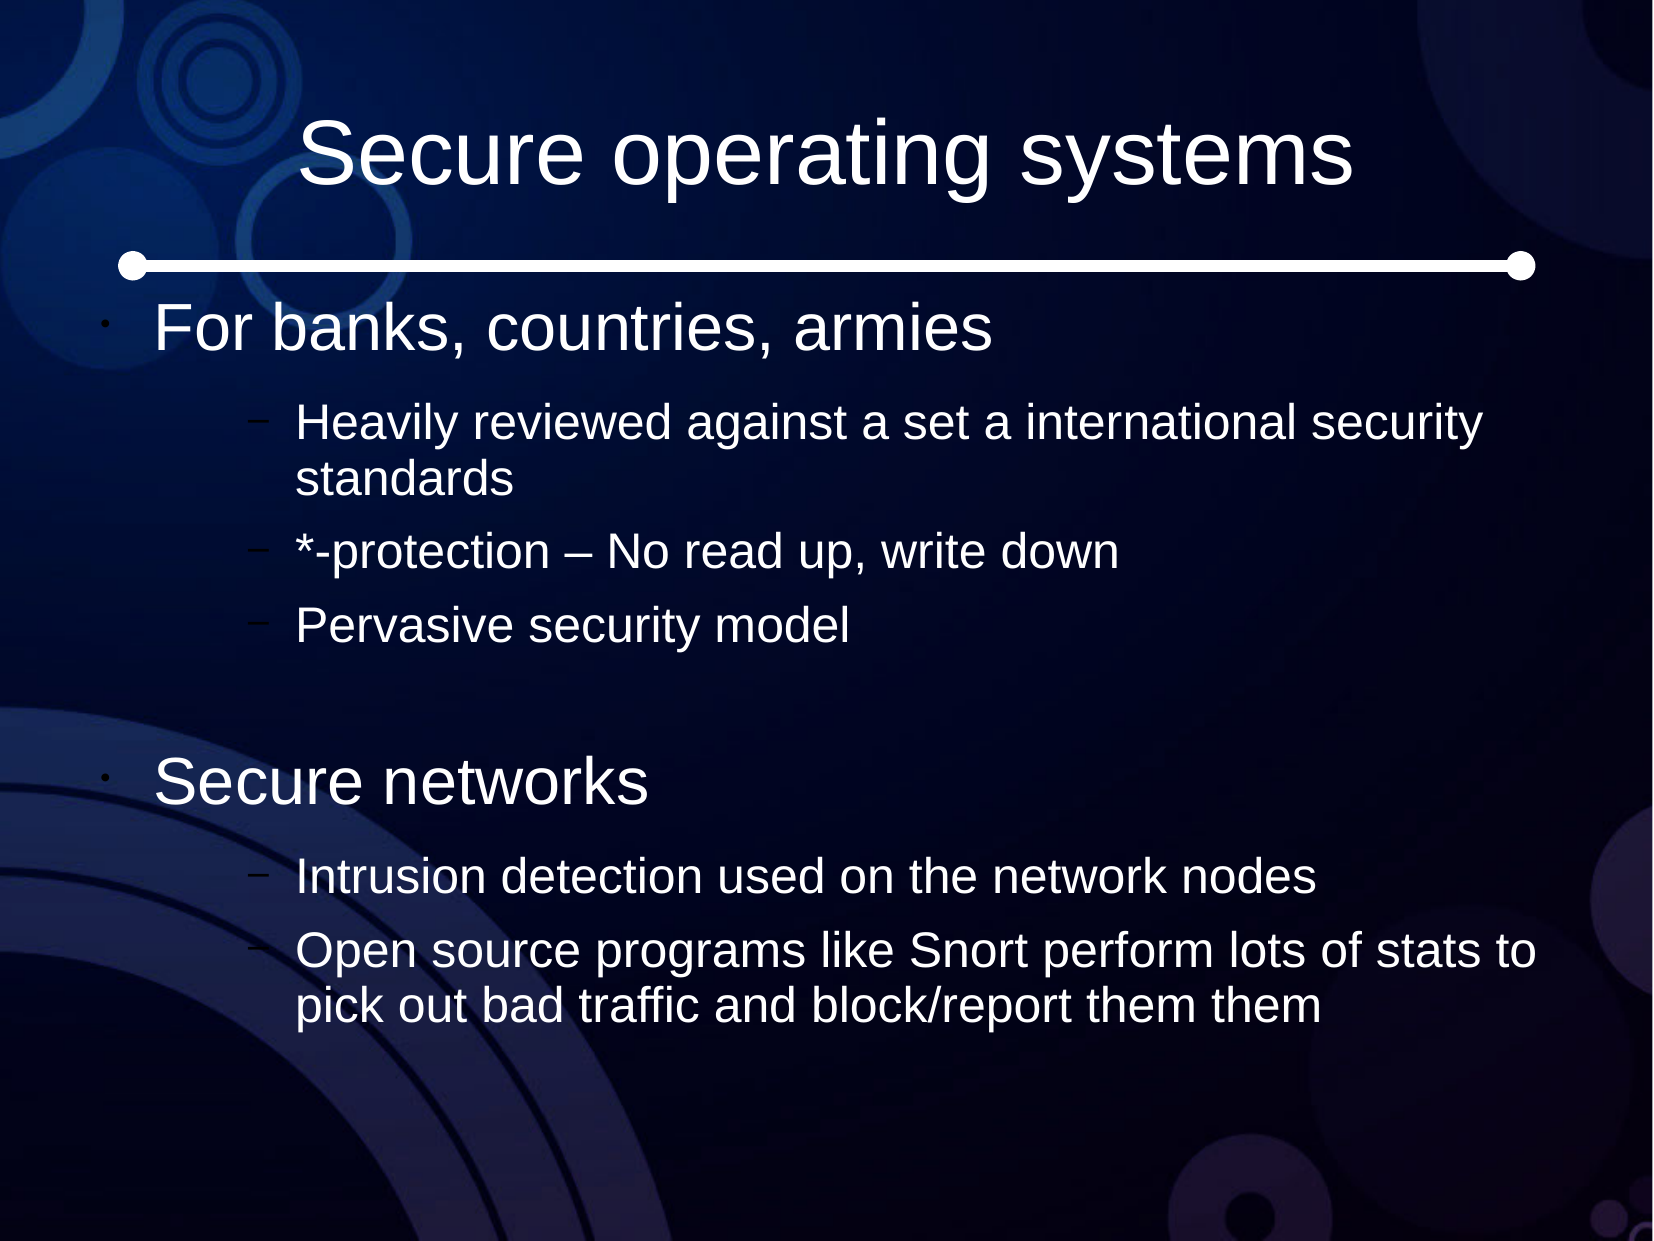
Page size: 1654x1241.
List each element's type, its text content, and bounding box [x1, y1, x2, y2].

picture [0, 0, 1653, 1241]
title Secure operating systems [82, 49, 1571, 257]
list For banks, countries, armies Heavily reviewed against a set a international security standards *-protection – No read up, write down Pervasive security model Secure networks Intrusion detection used on the network nodes Open source programs like Snort perform lots of stats to pick out bad traffic and block/report them them [82, 290, 1571, 1126]
